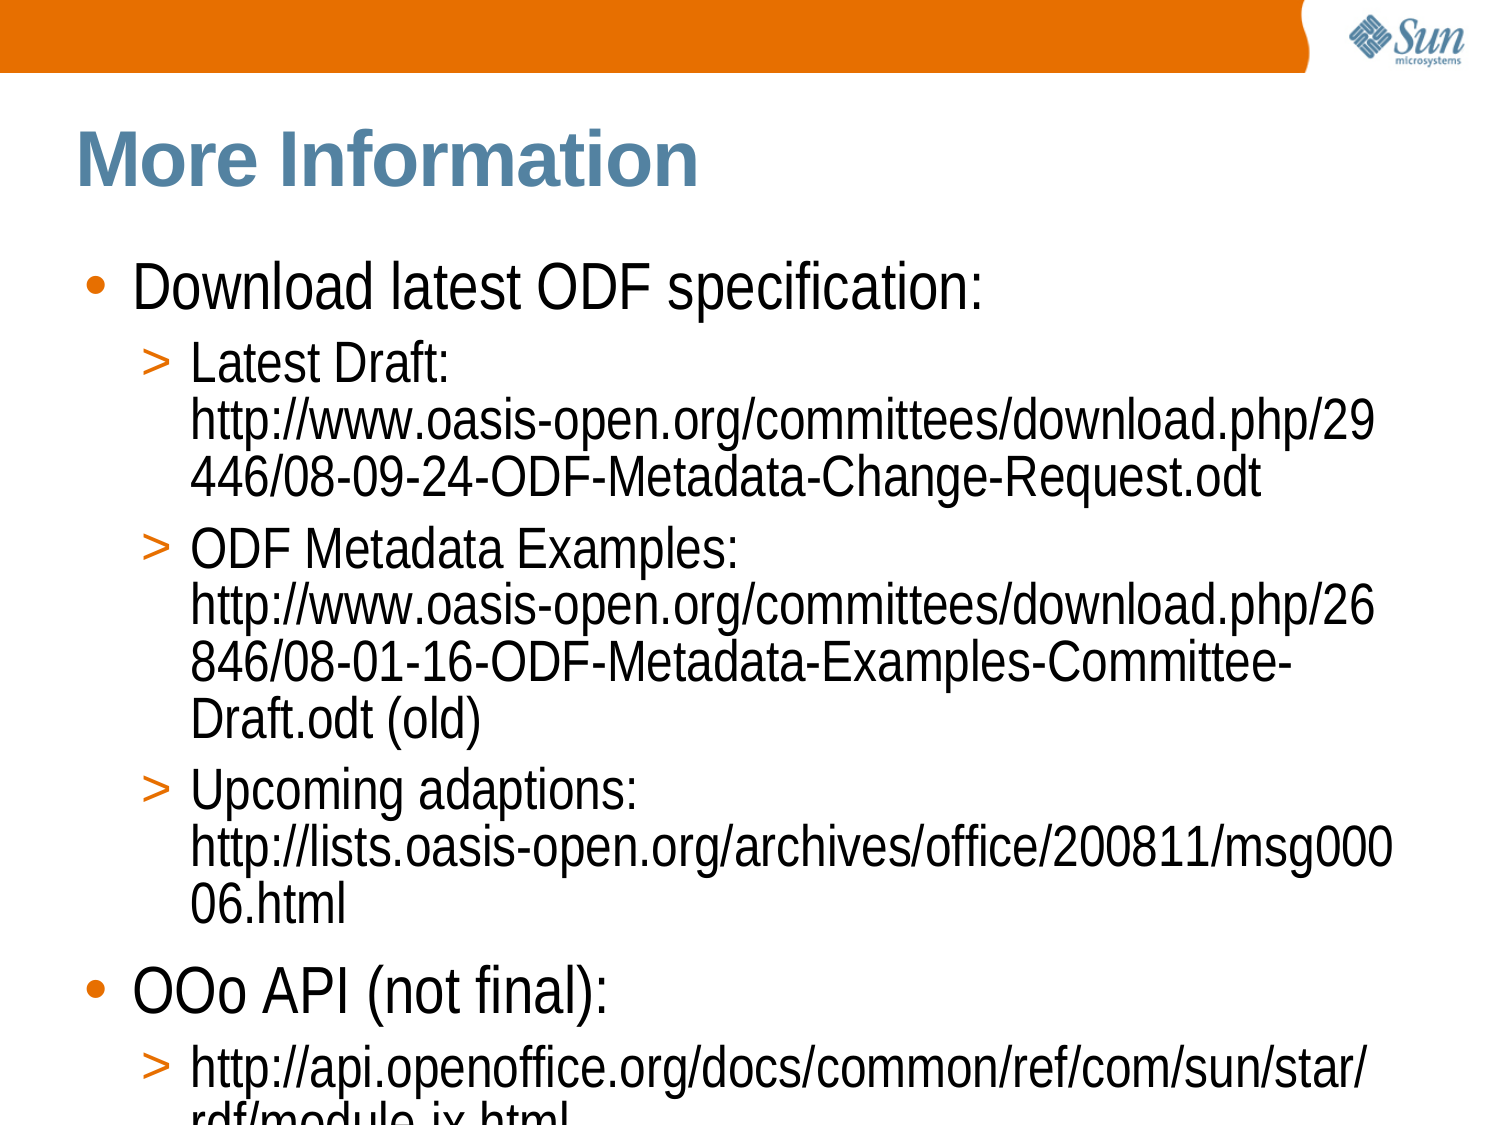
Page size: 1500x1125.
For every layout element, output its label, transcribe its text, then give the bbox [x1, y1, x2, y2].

title More Information [75, 123, 1437, 227]
list Download latest ODF specification: Latest Draft: http://www.oasis-open.org/committees/download.php/29446/08-09-24-ODF-Metadata-Change-Request.odt ODF Metadata Examples: http://www.oasis-open.org/committees/download.php/26846/08-01-16-ODF-Metadata-Examples-Committee-Draft.odt (old) Upcoming adaptions: http://lists.oasis-open.org/archives/office/200811/msg00006.html OOo API (not final): http://api.openoffice.org/docs/common/ref/com/sun/star/rdf/module-ix.html [64, 257, 1402, 1054]
picture [0, 0, 1500, 73]
